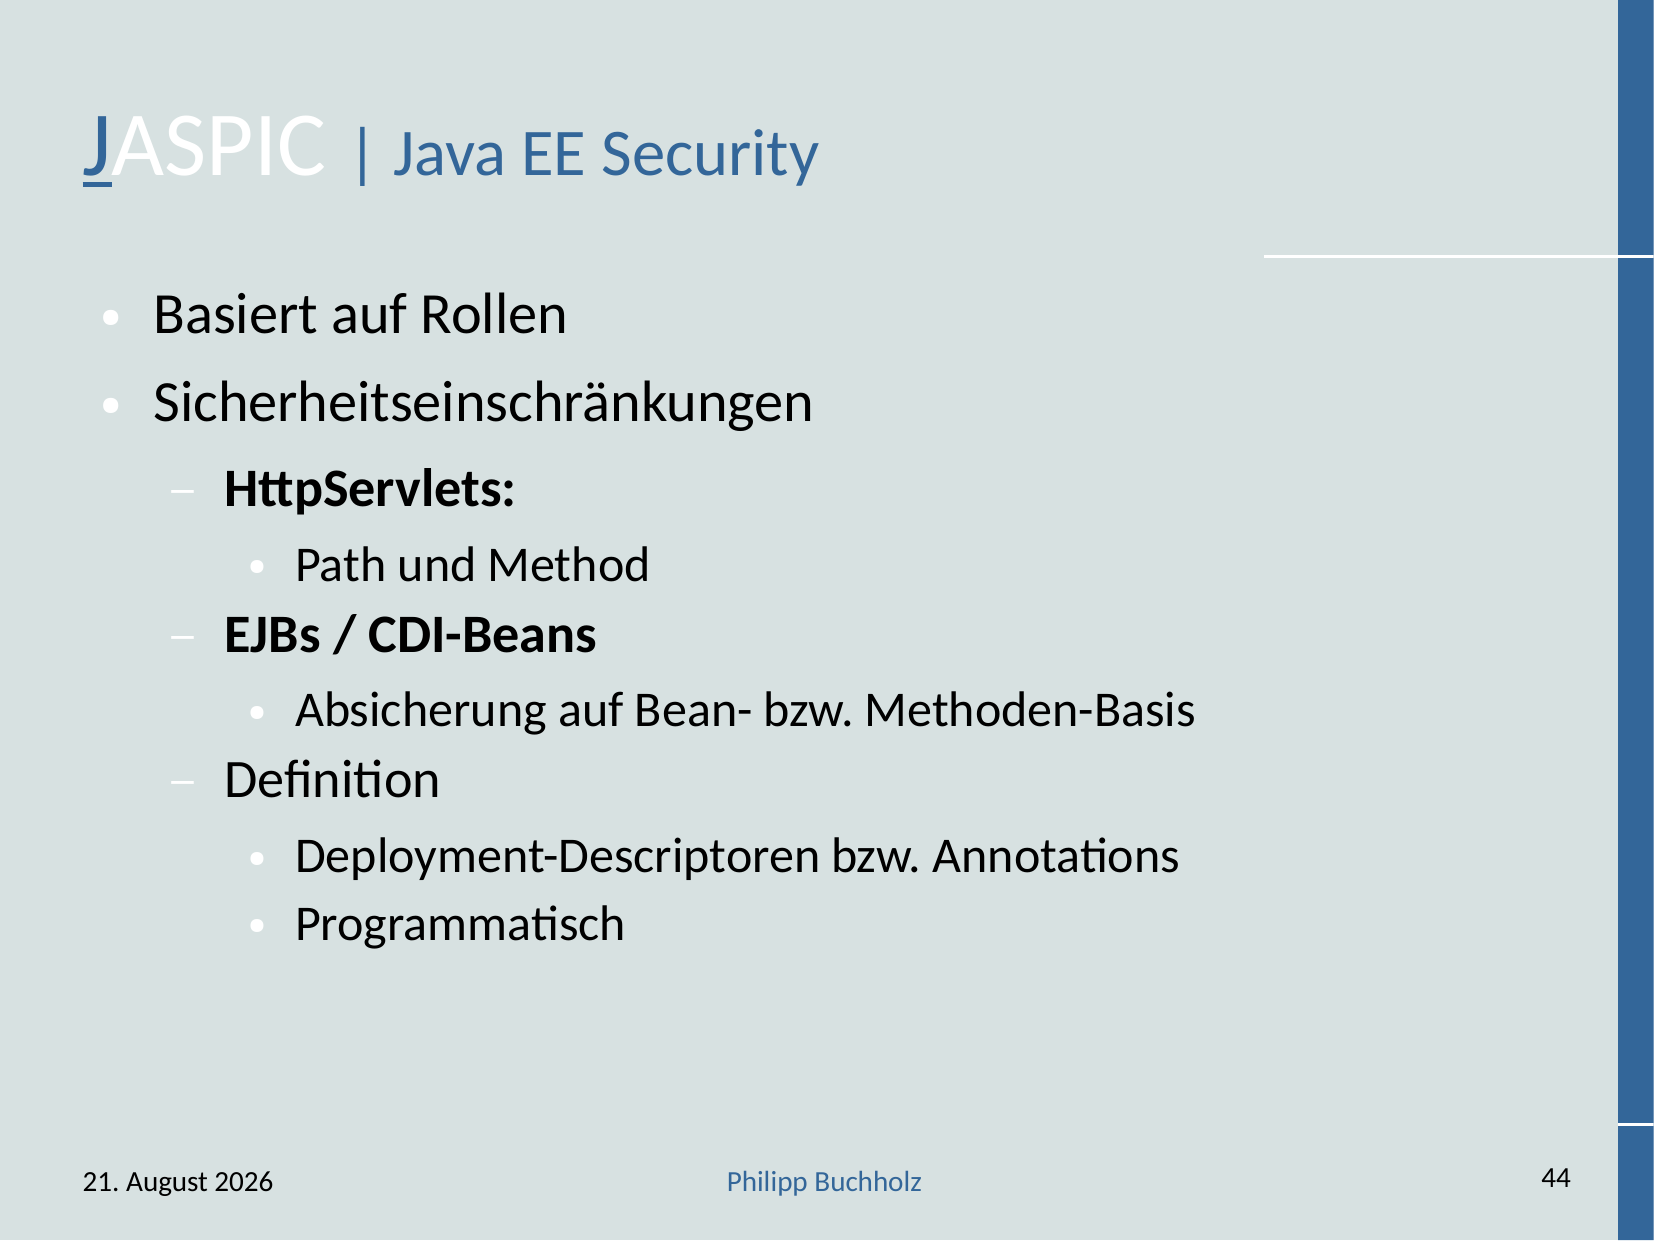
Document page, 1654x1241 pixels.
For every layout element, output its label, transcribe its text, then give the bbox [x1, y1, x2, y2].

title JASPIC | Java EE Security [82, 40, 1571, 266]
list Basiert auf Rollen Sicherheitseinschränkungen HttpServlets: Path und Method EJBs / CDI-Beans Absicherung auf Bean- bzw. Methoden-Basis Definition Deployment-Descriptoren bzw. Annotations Programmatisch [82, 290, 1571, 1109]
